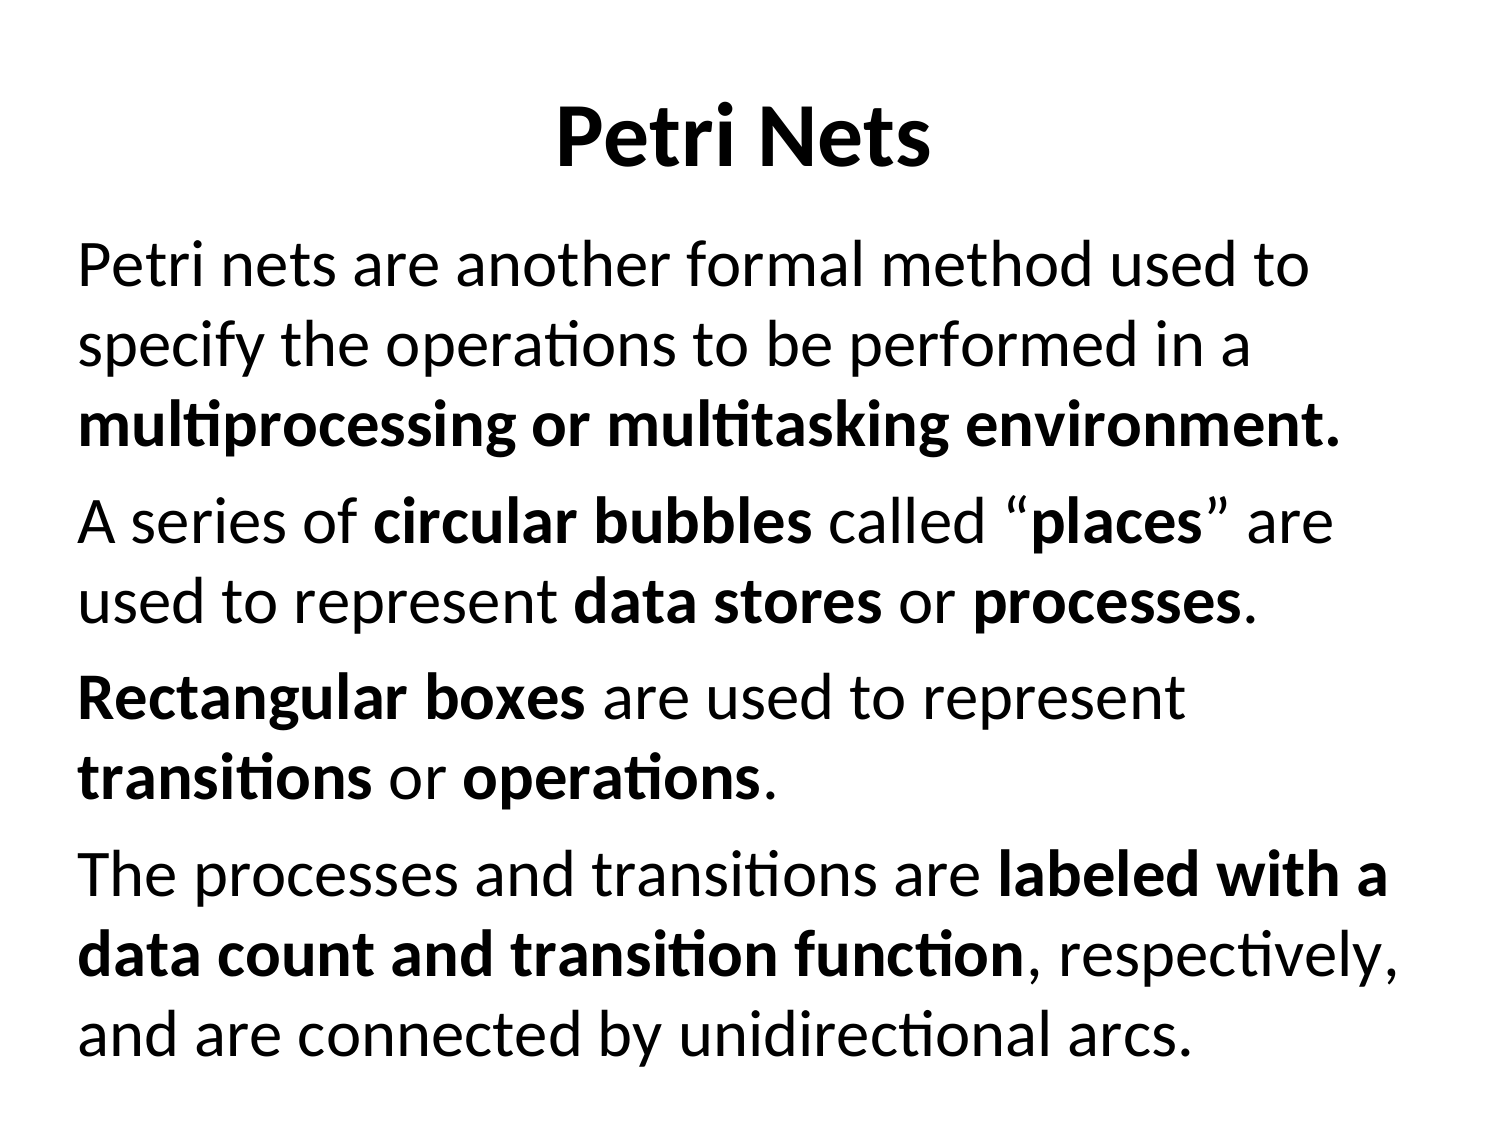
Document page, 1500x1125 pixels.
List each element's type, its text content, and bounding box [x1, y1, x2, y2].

title Petri Nets [0, 21, 1488, 238]
subtitle Petri nets are another formal method used to specify the operations to be performed in a multiprocessing or multitasking environment. A series of circular bubbles called “places” are used to represent data stores or processes. Rectangular boxes are used to represent transitions or operations. The processes and transitions are labeled with a data count and transition function, respectively, and are connected by unidirectional arcs. [62, 212, 1438, 1100]
